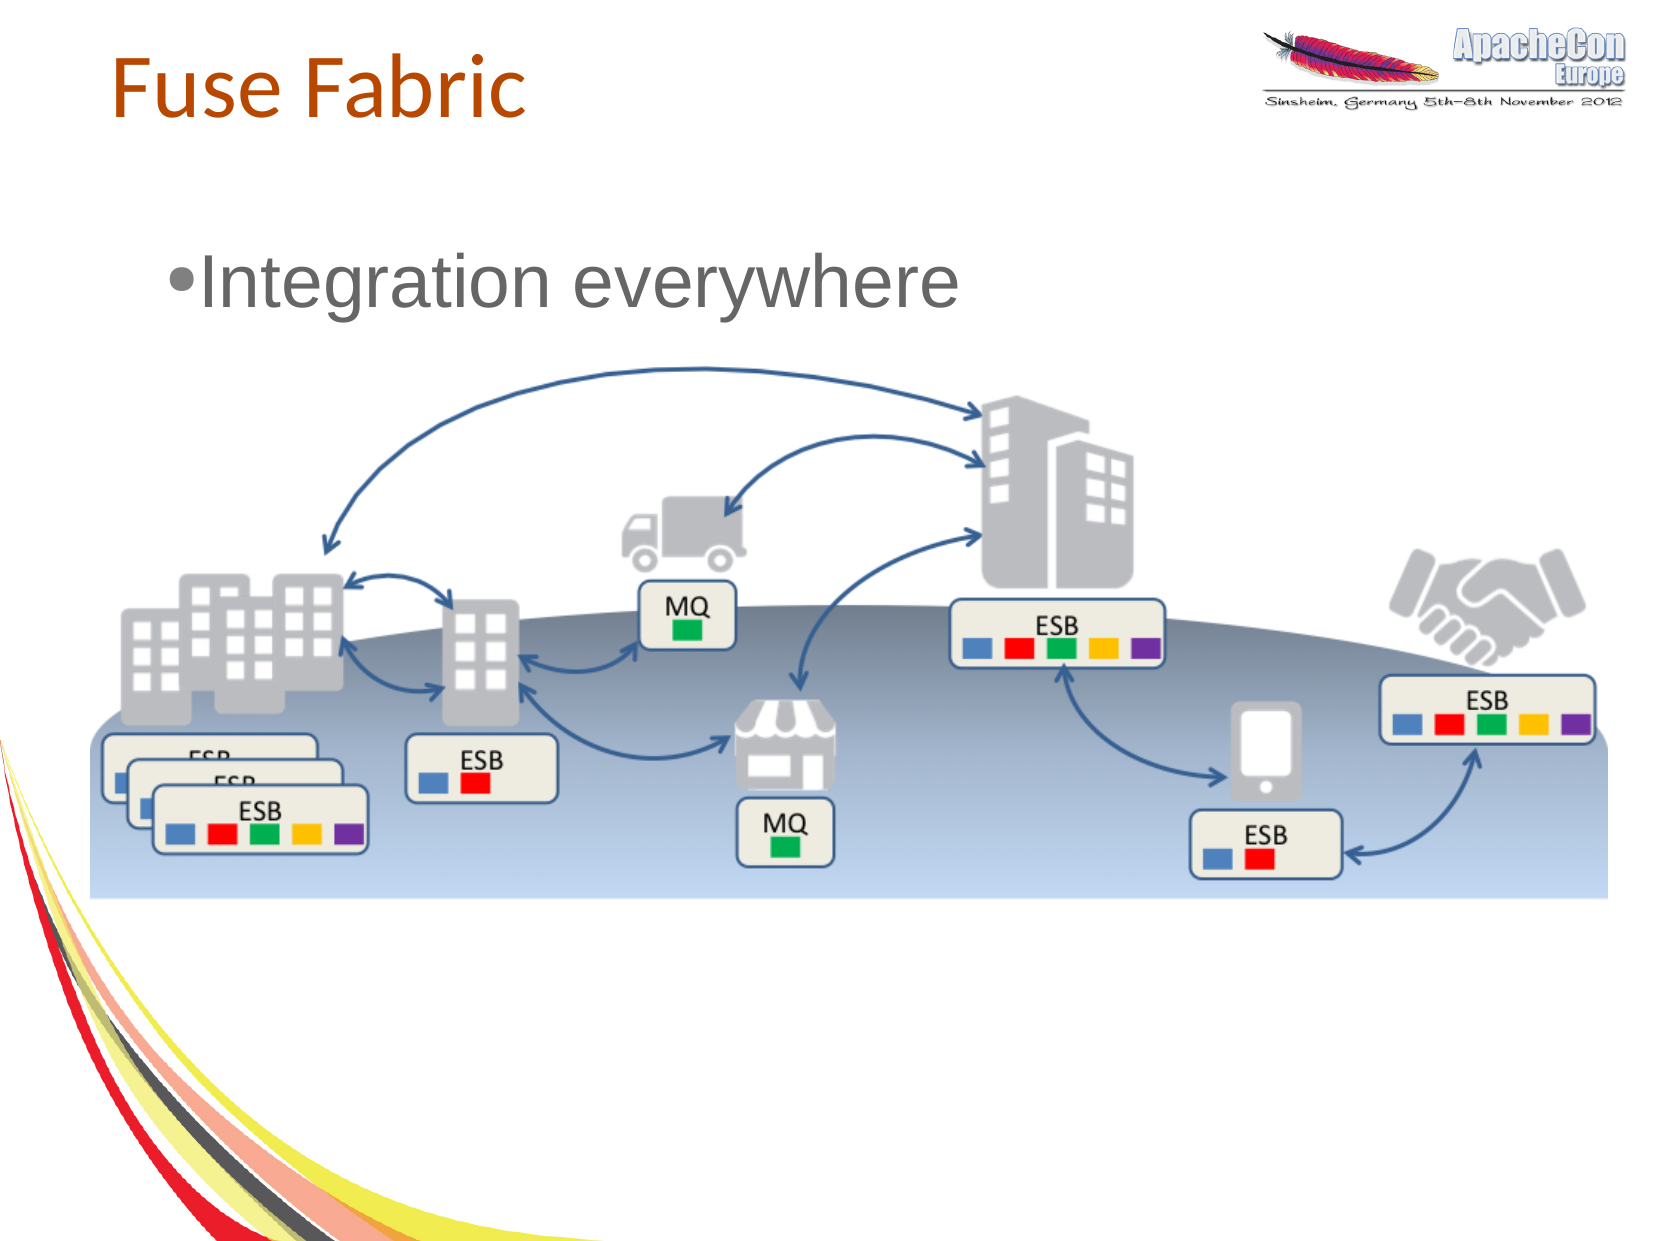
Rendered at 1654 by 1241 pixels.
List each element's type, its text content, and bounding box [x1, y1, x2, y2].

list Integration everywhere [147, 901, 1576, 1126]
picture [0, 0, 1654, 1241]
title Fuse Fabric [51, 38, 1411, 151]
list Integration everywhere [147, 239, 1576, 366]
